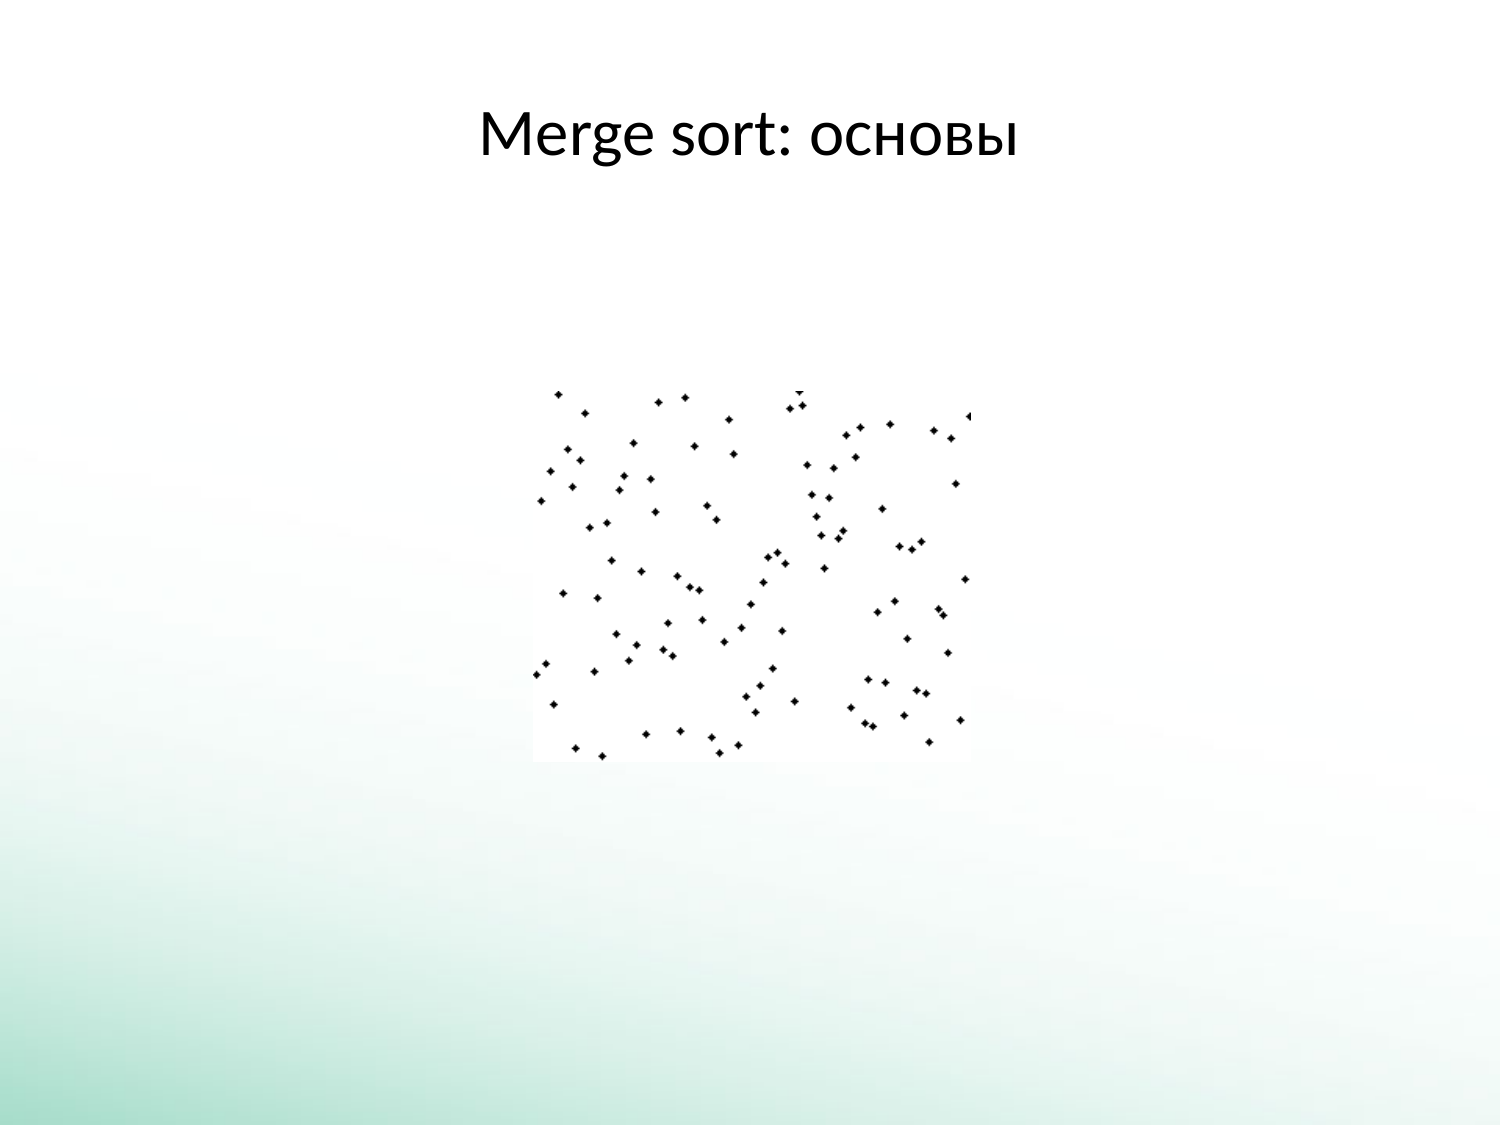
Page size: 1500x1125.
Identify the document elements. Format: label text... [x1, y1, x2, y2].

title Merge sort: основы [75, 45, 1425, 233]
picture [0, 0, 1500, 1125]
